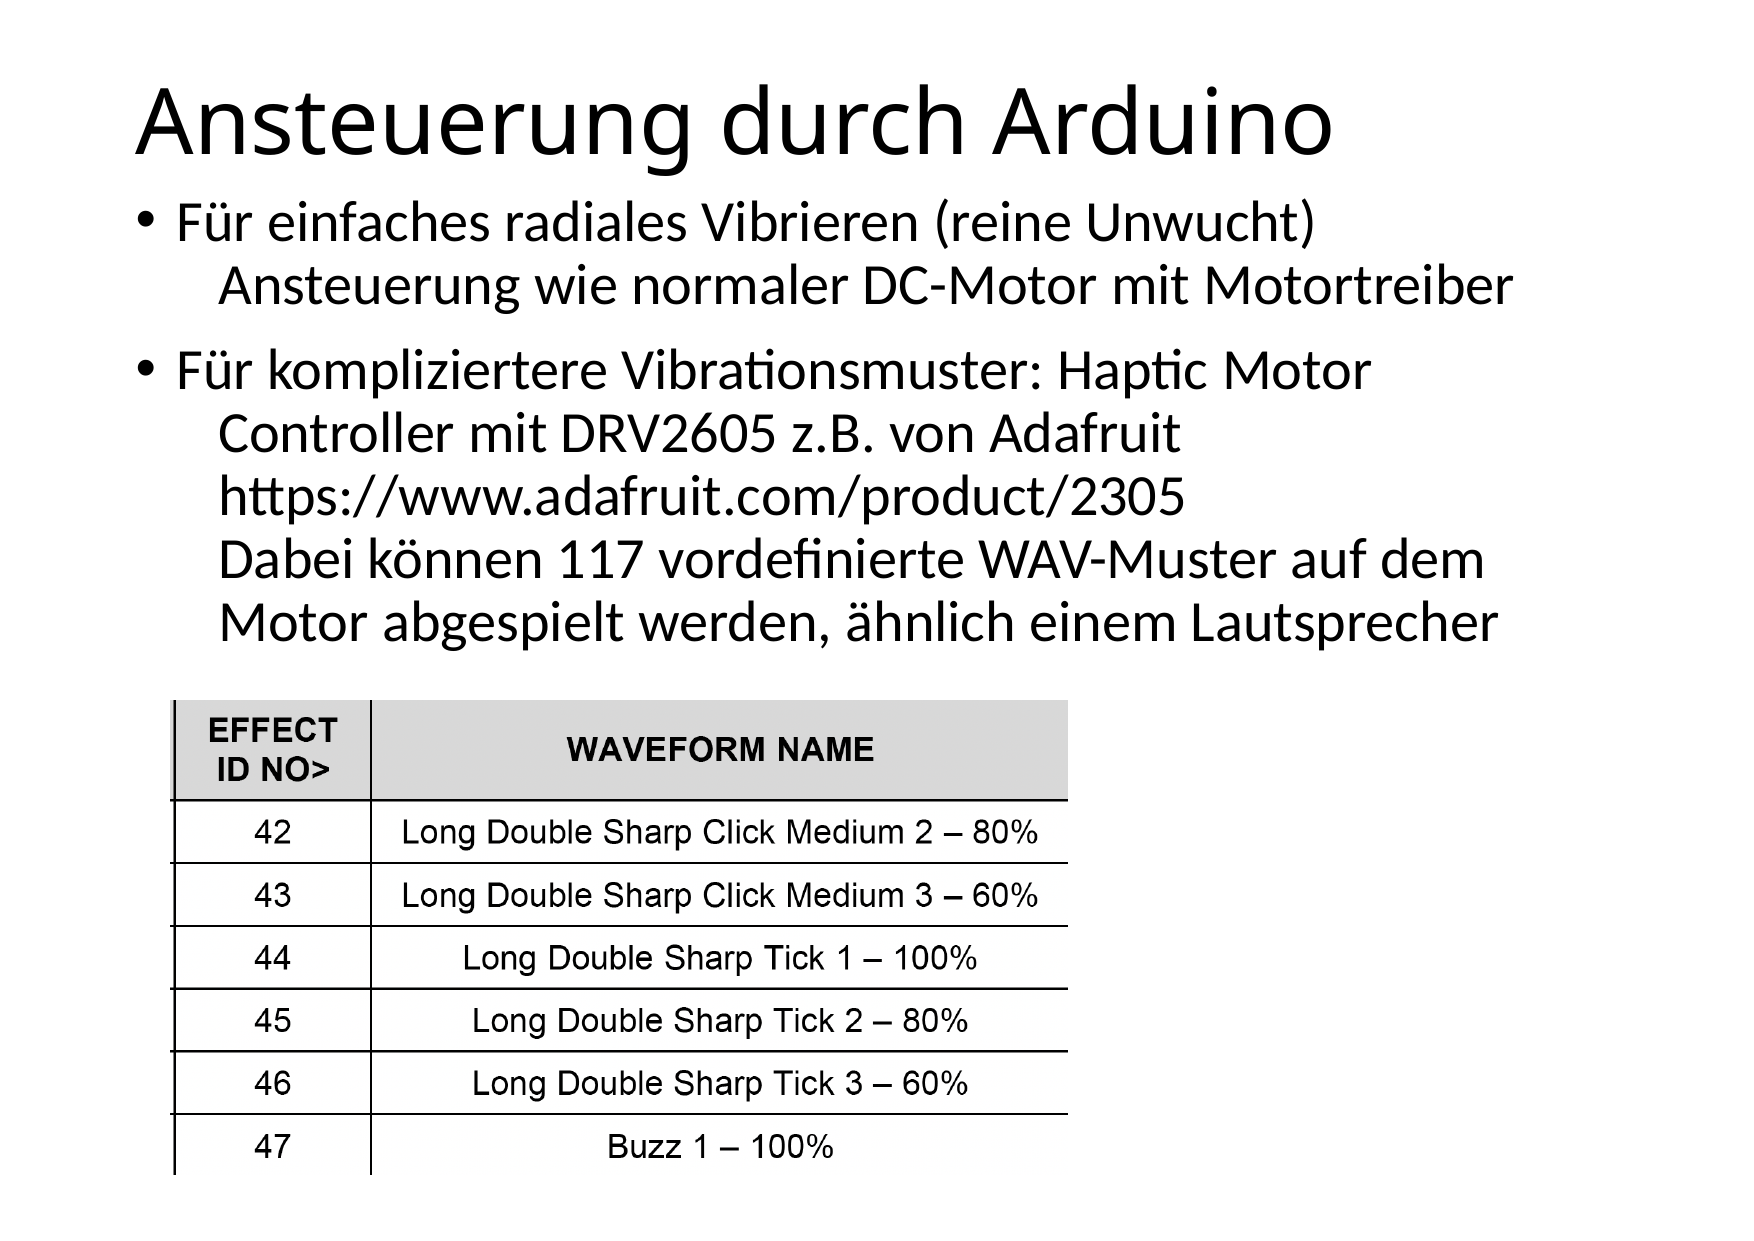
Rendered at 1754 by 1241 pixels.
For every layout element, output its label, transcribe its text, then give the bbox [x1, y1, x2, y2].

picture [170, 700, 1068, 1175]
list Für einfaches radiales Vibrieren (reine Unwucht) Ansteuerung wie normaler DC-Motor mit Motortreiber Für kompliziertere Vibrationsmuster: Haptic Motor Controller mit DRV2605 z.B. von Adafruit https://www.adafruit.com/product/2305 Dabei können 117 vordefinierte WAV-Muster auf dem Motor abgespielt werden, ähnlich einem Lautsprecher [120, 183, 1634, 1175]
title Ansteuerung durch Arduino [120, 66, 1634, 183]
